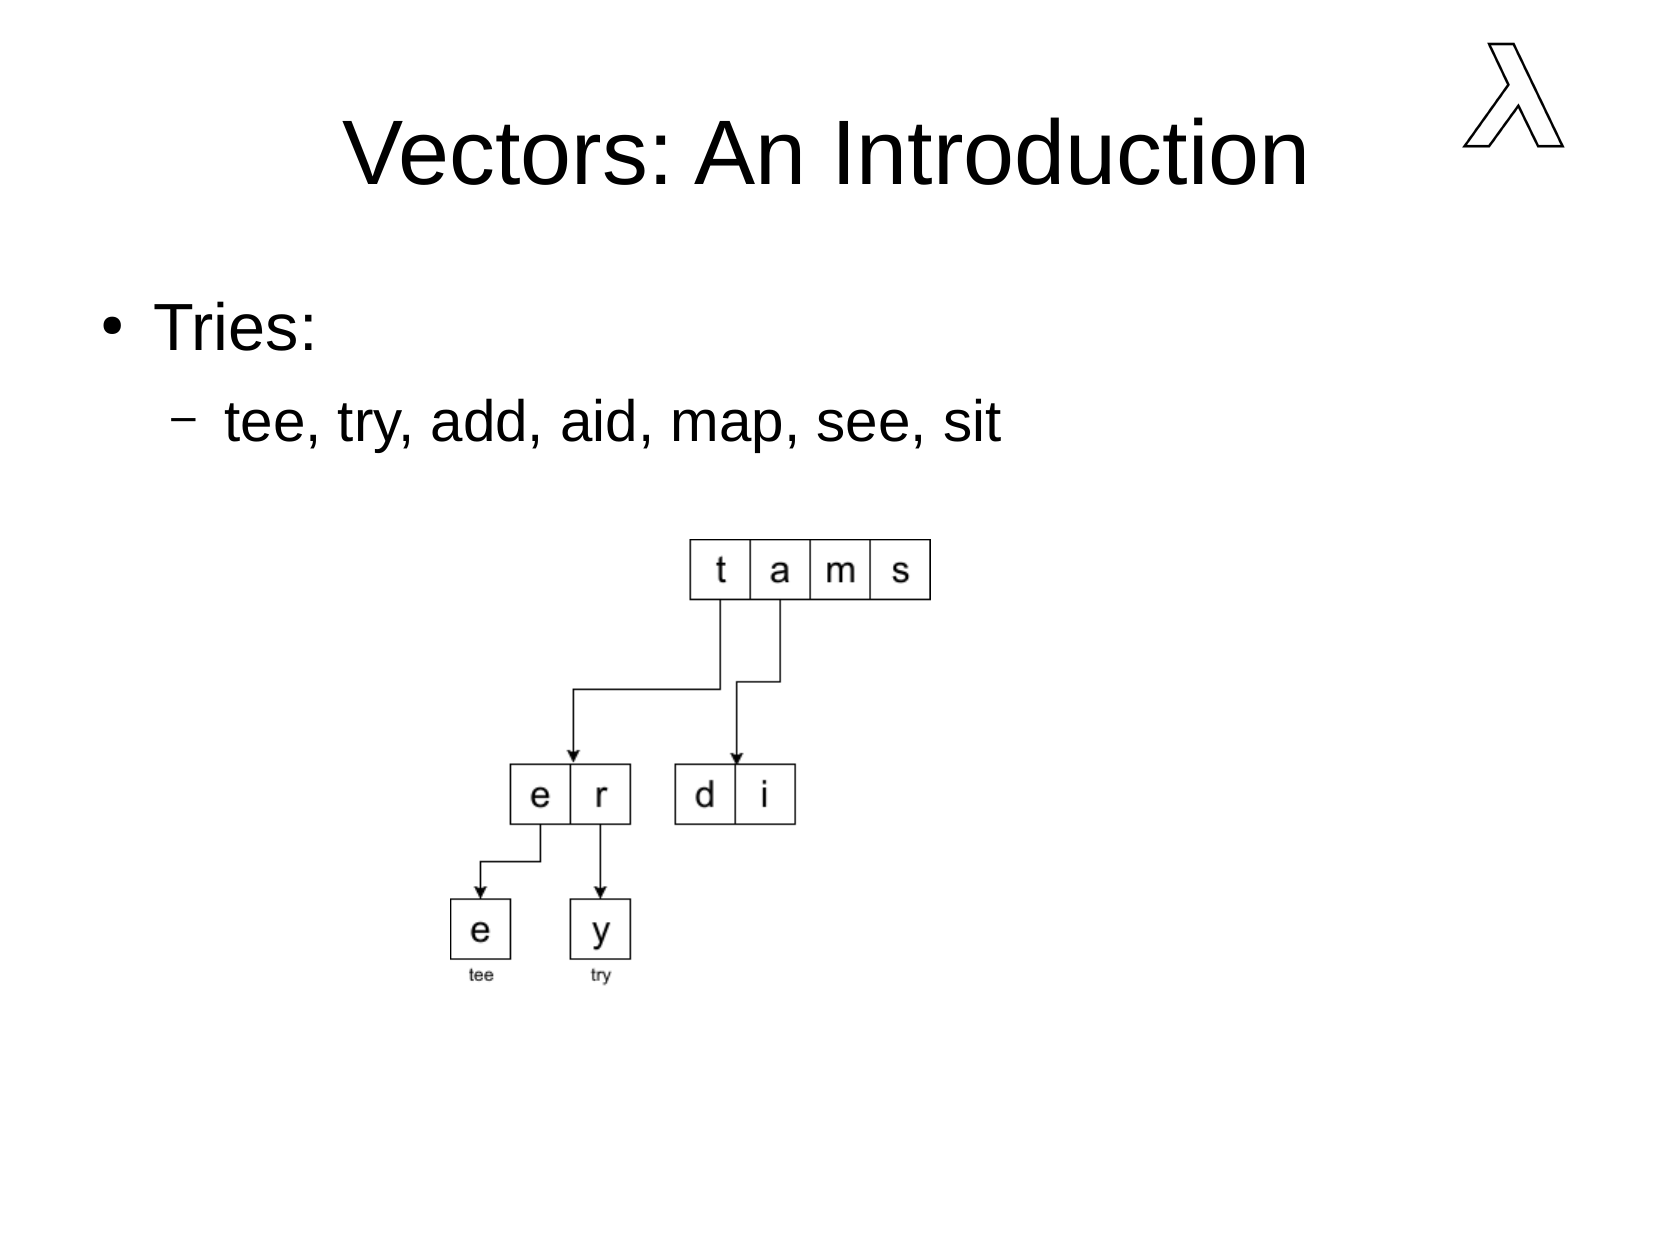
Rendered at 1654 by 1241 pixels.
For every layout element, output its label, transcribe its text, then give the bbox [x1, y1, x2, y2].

list Tries: tee, try, add, aid, map, see, sit [82, 290, 1571, 1010]
picture [450, 539, 931, 991]
picture [1440, 40, 1587, 151]
title Vectors: An Introduction [82, 49, 1571, 257]
